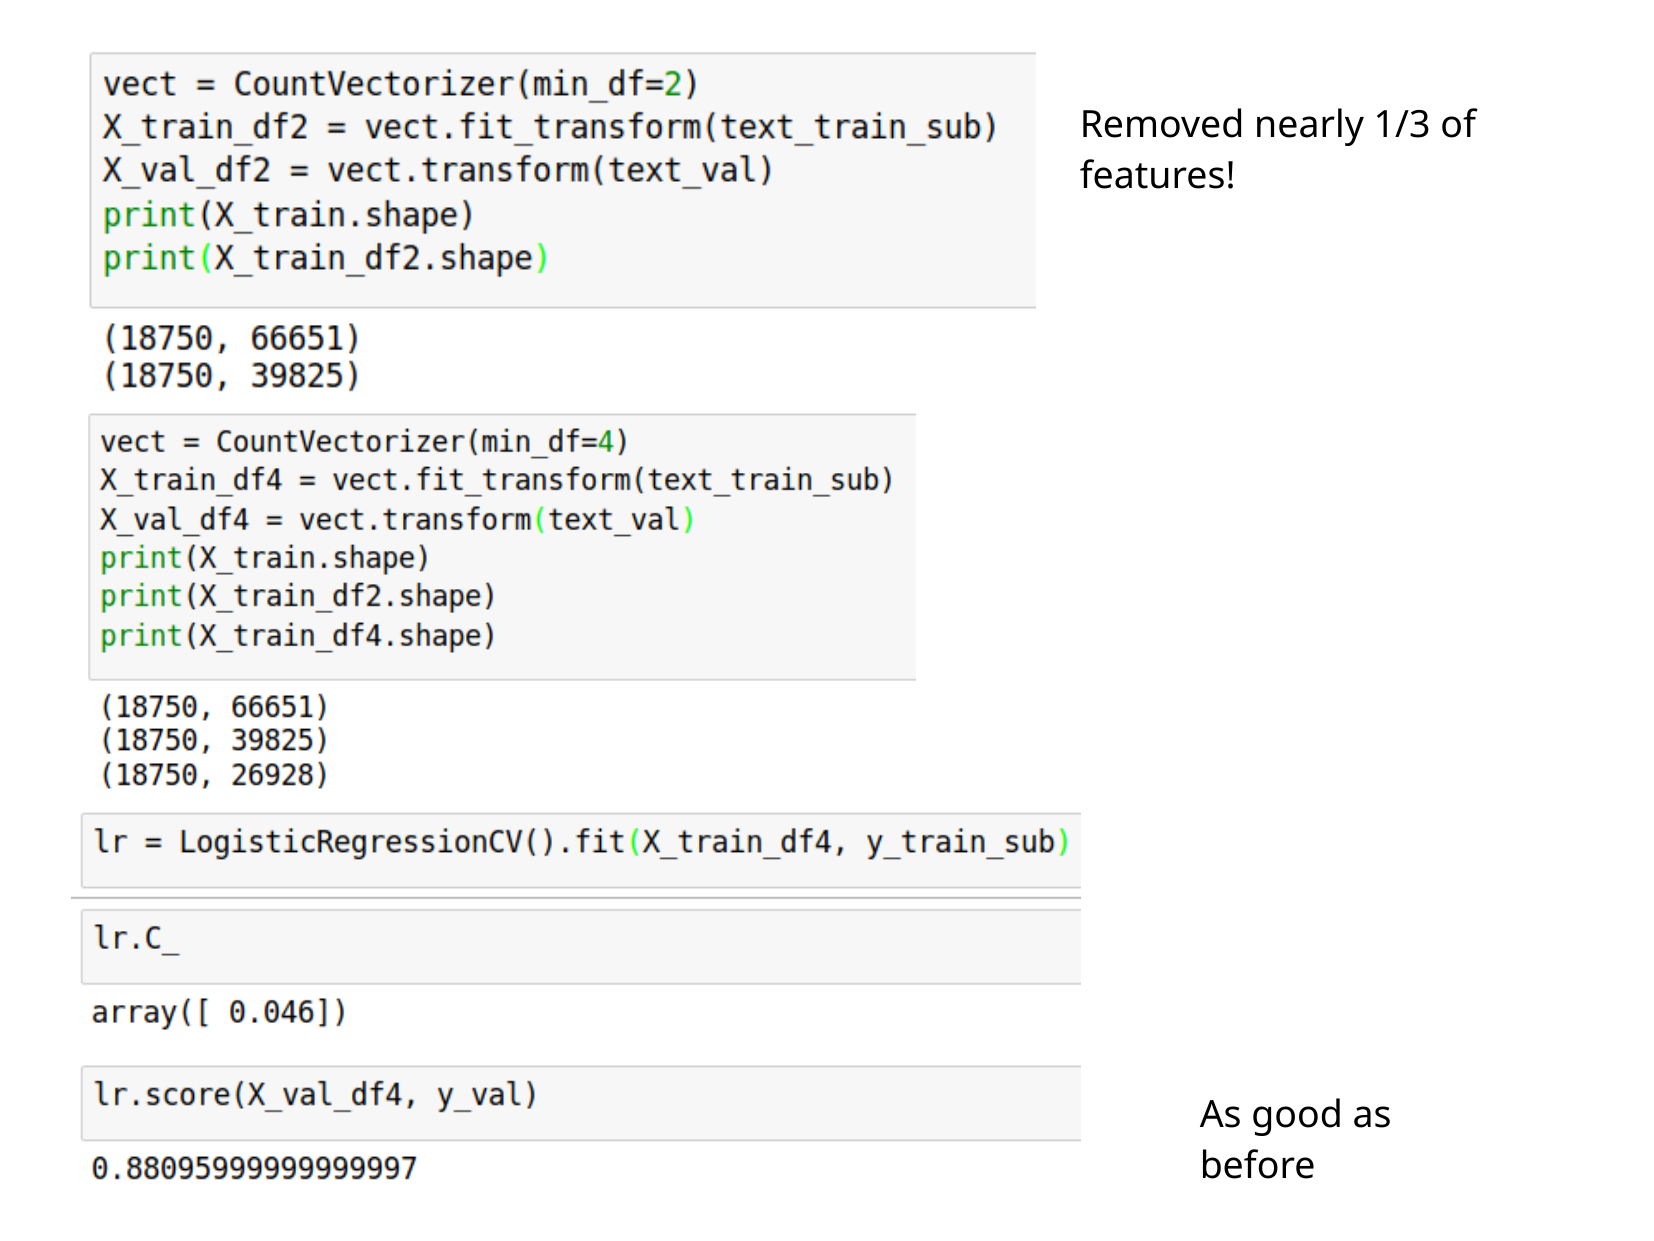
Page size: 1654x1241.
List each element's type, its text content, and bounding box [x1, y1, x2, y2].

text_box As good as before [1185, 1080, 1501, 1133]
text_box Removed nearly 1/3 of features! [1065, 90, 1606, 181]
picture [71, 808, 1081, 1201]
picture [75, 49, 1036, 802]
